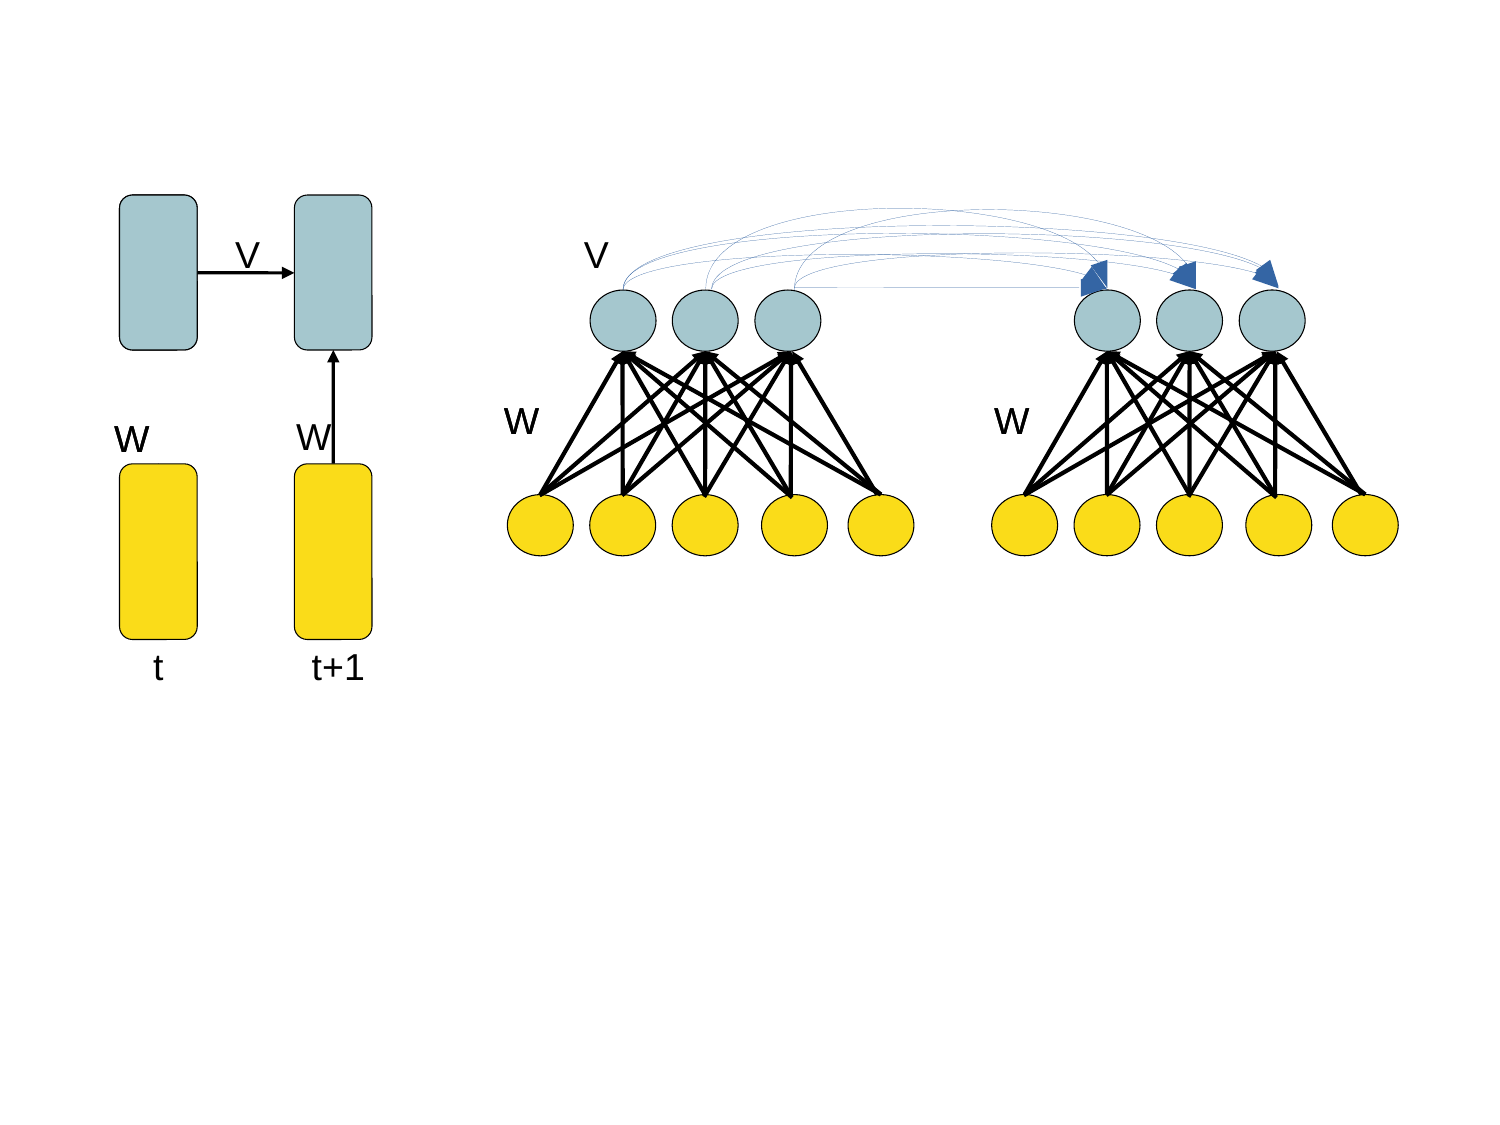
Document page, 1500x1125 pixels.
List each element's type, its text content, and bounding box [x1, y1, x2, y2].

text_box [1332, 494, 1399, 556]
text_box [1074, 290, 1141, 352]
text_box [507, 494, 574, 556]
text_box [294, 463, 372, 635]
text_box [1239, 289, 1306, 351]
text_box V [568, 223, 623, 274]
text_box t [138, 635, 215, 685]
text_box [294, 195, 372, 351]
text_box [754, 290, 821, 352]
text_box [1156, 289, 1223, 351]
text_box [672, 290, 739, 352]
text_box W [489, 389, 543, 440]
text_box [590, 290, 657, 352]
text_box [991, 494, 1058, 556]
text_box t+1 [296, 635, 387, 685]
text_box [589, 494, 656, 556]
text_box [1245, 494, 1312, 556]
text_box [1156, 494, 1223, 556]
text_box W [99, 407, 154, 458]
text_box W [281, 405, 335, 463]
text_box [119, 463, 198, 640]
text_box [848, 494, 914, 556]
text_box [672, 494, 739, 556]
text_box W [979, 389, 1033, 440]
text_box V [220, 223, 275, 274]
text_box [761, 494, 828, 556]
text_box [119, 195, 198, 351]
text_box [1074, 494, 1141, 556]
